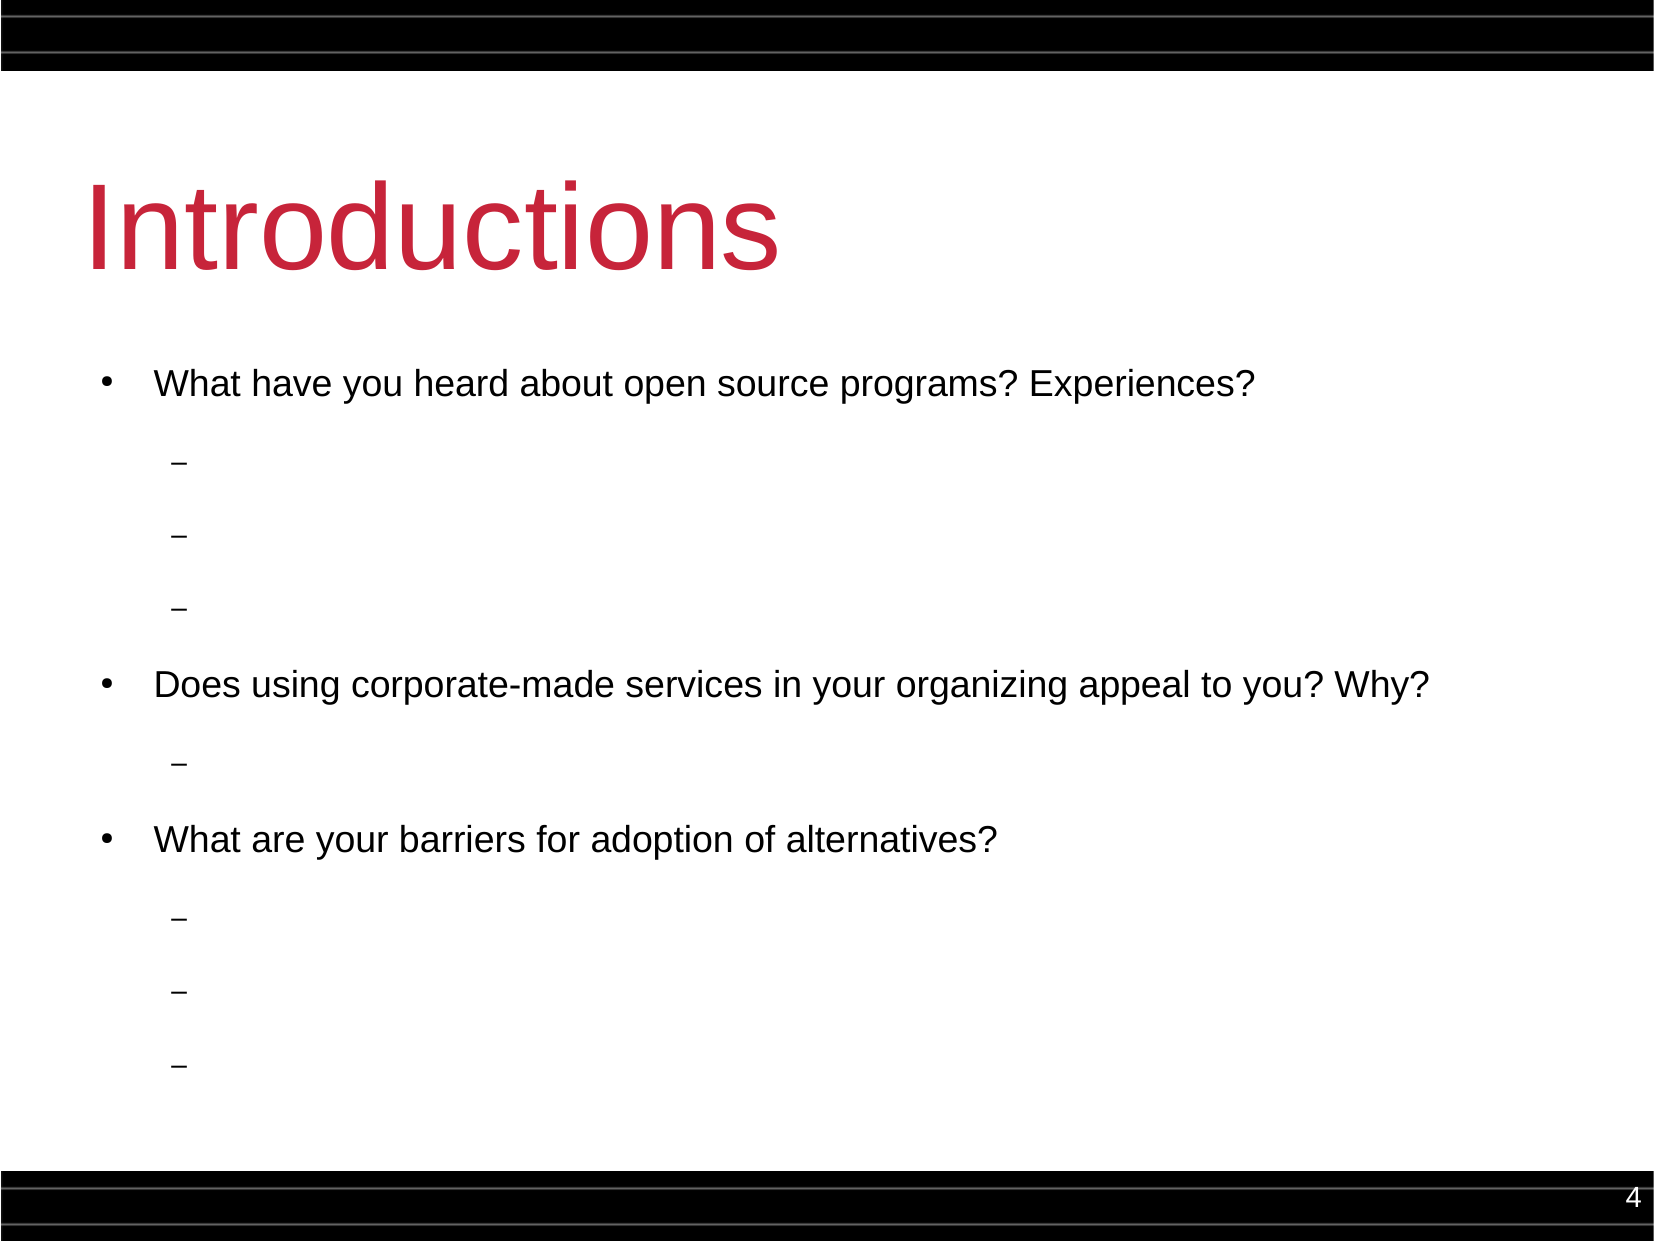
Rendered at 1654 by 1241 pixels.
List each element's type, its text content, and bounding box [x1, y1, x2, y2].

picture [1, 1171, 1654, 1241]
picture [1, 0, 1654, 71]
title Introductions [82, 123, 1571, 331]
list What have you heard about open source programs? Experiences? Does using corporate-made services in your organizing appeal to you? Why? What are your barriers for adoption of alternatives? [82, 362, 1571, 1134]
